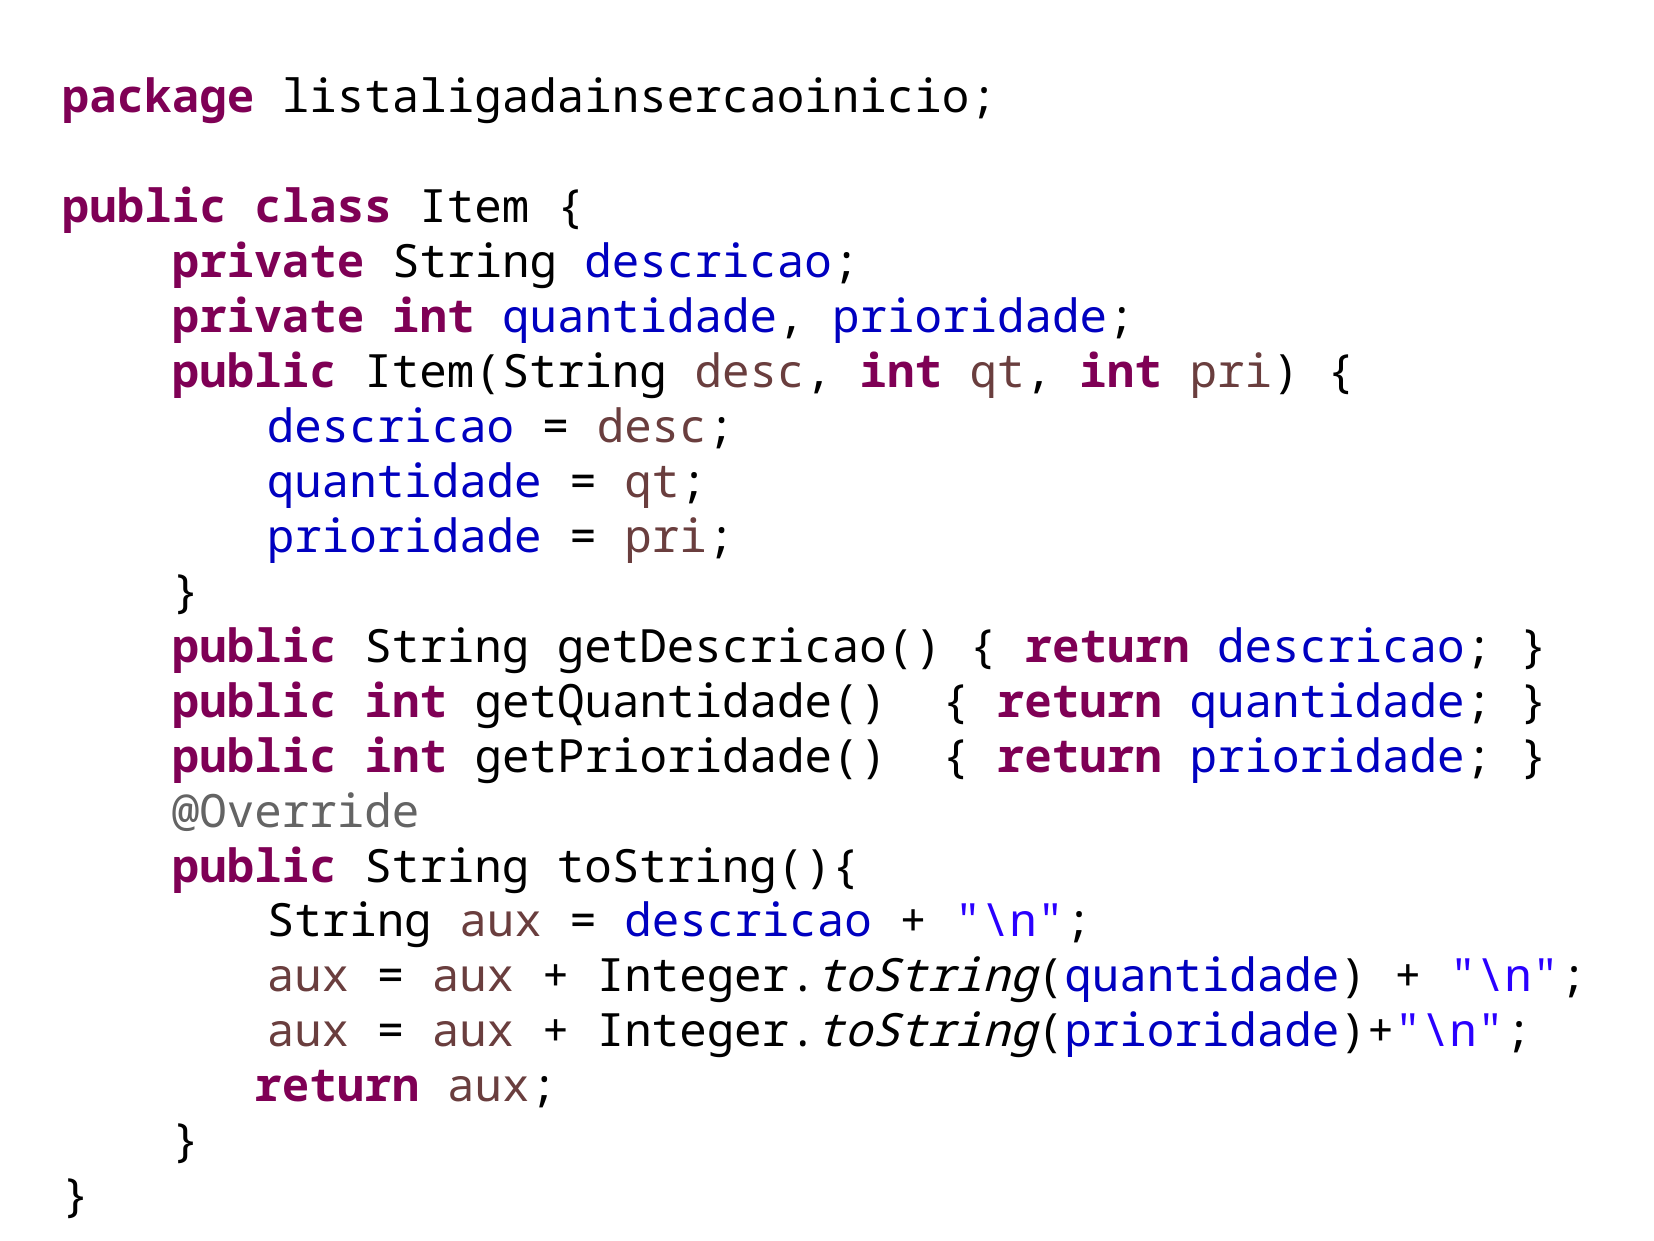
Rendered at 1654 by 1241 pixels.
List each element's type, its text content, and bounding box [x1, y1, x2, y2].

text_box package listaligadainsercaoinicio; public class Item { private String descricao; private int quantidade, prioridade; public Item(String desc, int qt, int pri) { descricao = desc; quantidade = qt; prioridade = pri; } public String getDescricao() { return descricao; } public int getQuantidade() { return quantidade; } public int getPrioridade() { return prioridade; } @Override public String toString(){ String aux = descricao + "\n"; aux = aux + Integer.toString(quantidade) + "\n"; aux = aux + Integer.toString(prioridade)+"\n"; return aux; } } [47, 59, 1618, 1193]
